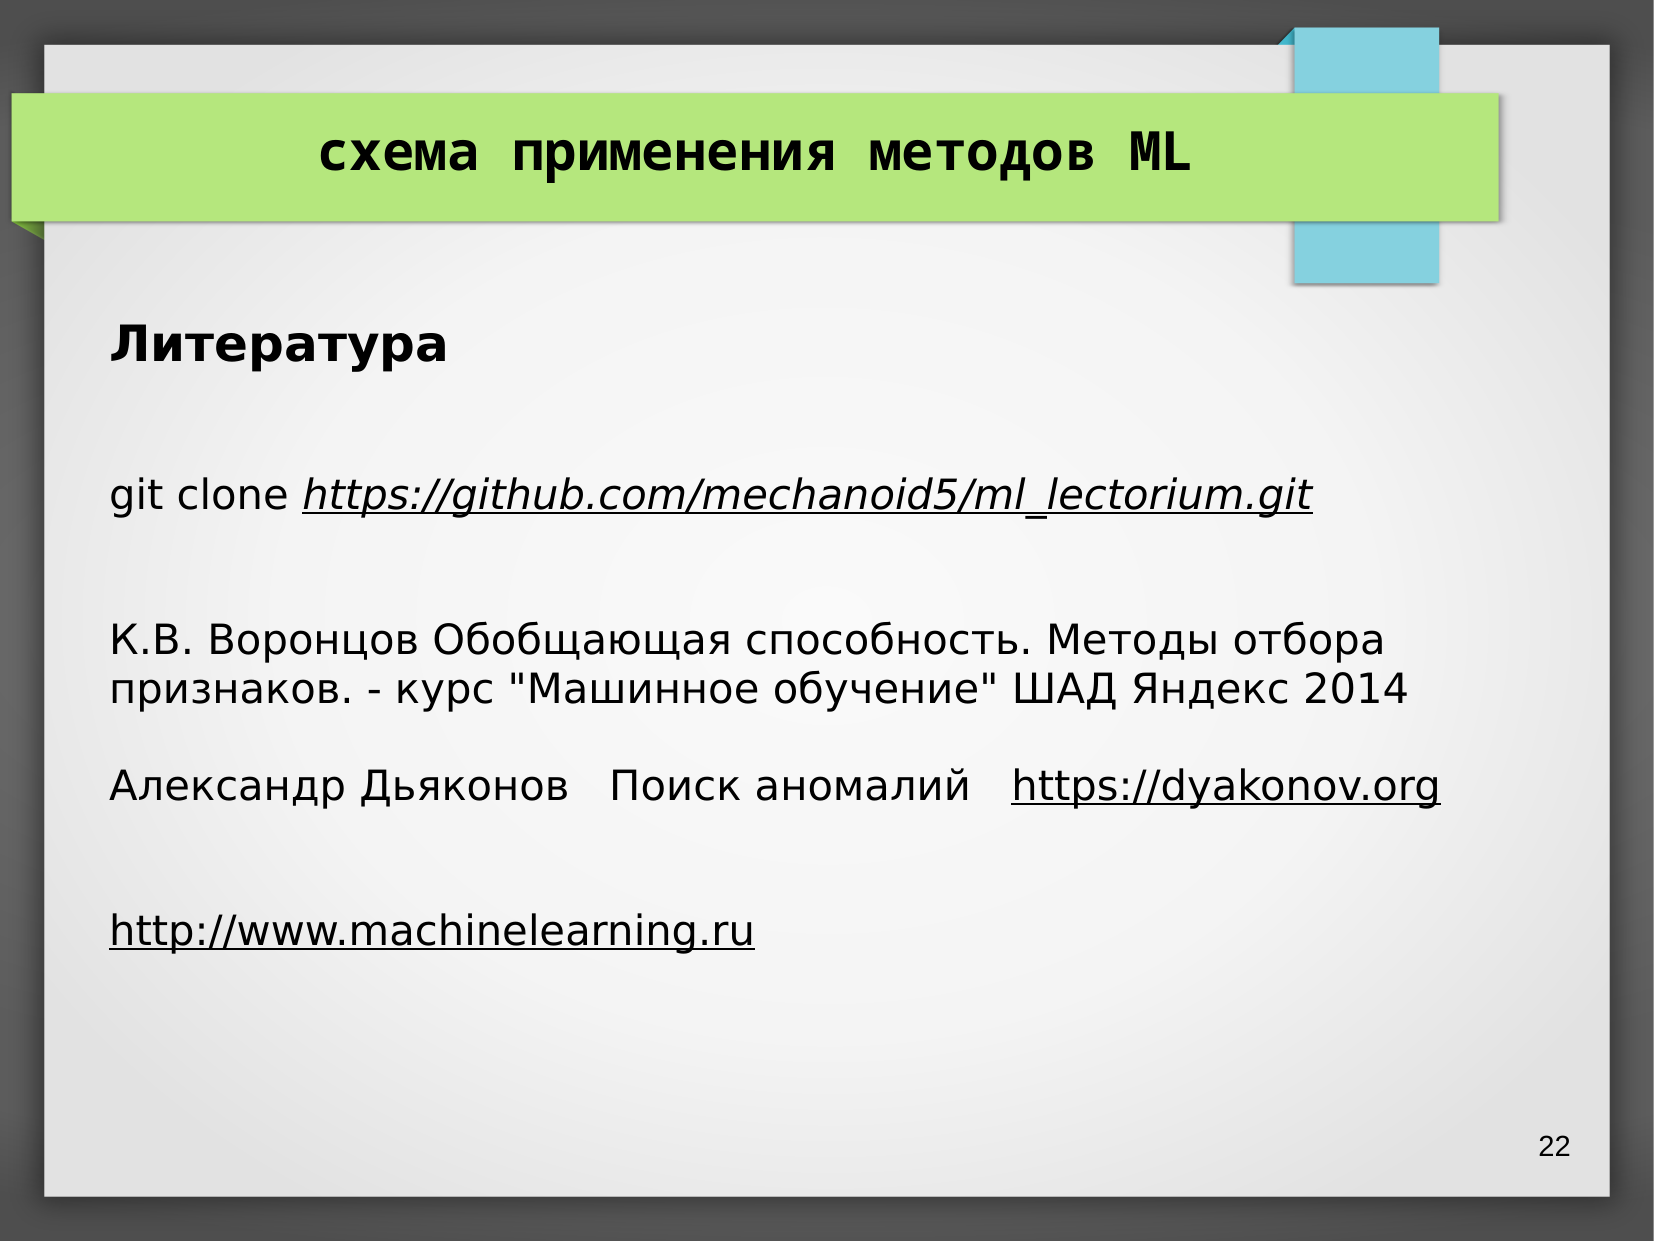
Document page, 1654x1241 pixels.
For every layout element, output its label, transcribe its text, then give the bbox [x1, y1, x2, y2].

title схема применения методов ML [47, 109, 1465, 189]
picture [0, 0, 1654, 1241]
text_box Литература git clone https://github.com/mechanoid5/ml_lectorium.git К.В. Воронцов Обобщающая способность. Методы отбора признаков. - курс "Машинное обучение" ШАД Яндекс 2014 Александр Дьяконов Поиск аномалий https://dyakonov.org http://www.machinelearning.ru [94, 307, 1536, 993]
